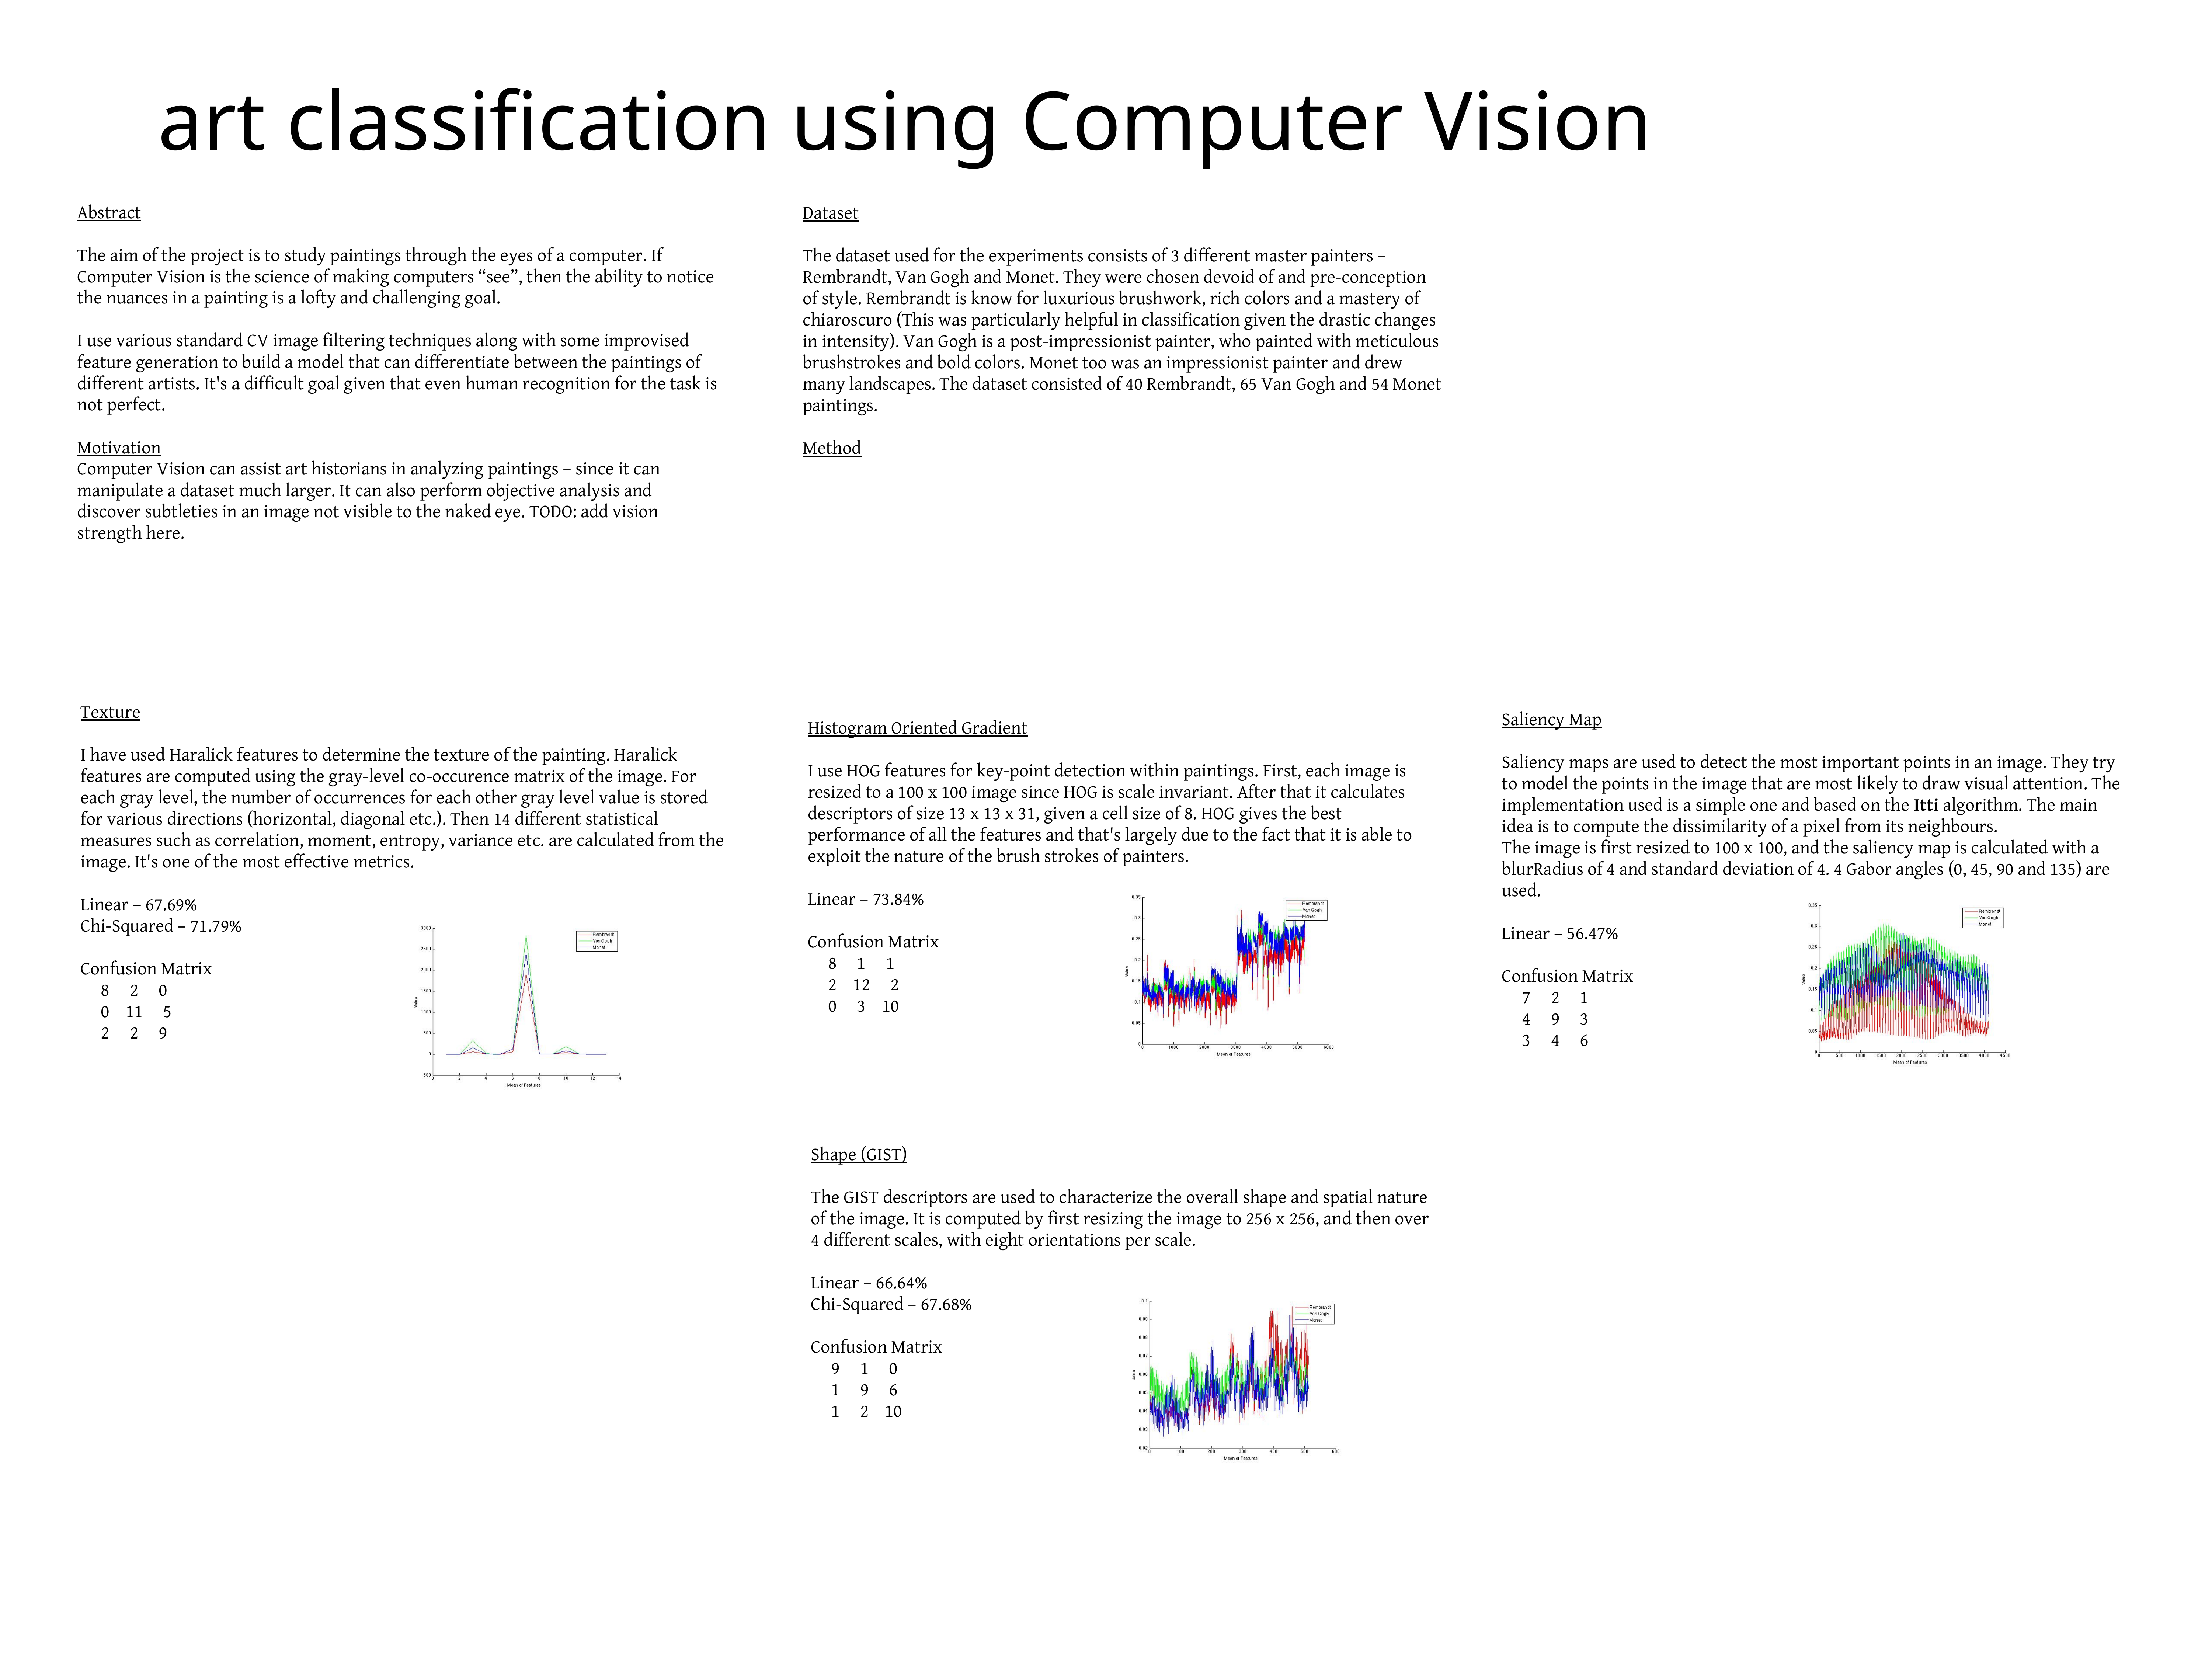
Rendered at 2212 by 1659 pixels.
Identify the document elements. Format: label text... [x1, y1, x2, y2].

text_box Abstract The aim of the project is to study paintings through the eyes of a computer. If Computer Vision is the science of making computers “see”, then the ability to notice the nuances in a painting is a lofty and challenging goal. I use various standard CV image filtering techniques along with some improvised feature generation to build a model that can differentiate between the paintings of different artists. It's a difficult goal given that even human recognition for the task is not perfect. Motivation Computer Vision can assist art historians in analyzing paintings – since it can manipulate a dataset much larger. It can also perform objective analysis and discover subtleties in an image not visible to the naked eye. TODO: add vision strength here. [72, 199, 725, 620]
text_box art classification using Computer Vision [153, 60, 2077, 205]
text_box Shape (GIST) The GIST descriptors are used to characterize the overall shape and spatial nature of the image. It is computed by first resizing the image to 256 x 256, and then over 4 different scales, with eight orientations per scale. Linear – 66.64% Chi-Squared – 67.68% Confusion Matrix 9 1 0 1 9 6 1 2 10 [806, 1141, 1447, 1511]
picture [401, 915, 642, 1095]
text_box Dataset The dataset used for the experiments consists of 3 different master painters – Rembrandt, Van Gogh and Monet. They were chosen devoid of and pre-conception of style. Rembrandt is know for luxurious brushwork, rich colors and a mastery of chiaroscuro (This was particularly helpful in classification given the drastic changes in intensity). Van Gogh is a post-impressionist painter, who painted with meticulous brushstrokes and bold colors. Monet too was an impressionist painter and drew many landscapes. The dataset consisted of 40 Rembrandt, 65 Van Gogh and 54 Monet paintings. Method [797, 200, 1450, 620]
text_box Saliency Map Saliency maps are used to detect the most important points in an image. They try to model the points in the image that are most likely to draw visual attention. The implementation used is a simple one and based on the Itti algorithm. The main idea is to compute the dissimilarity of a pixel from its neighbours. The image is first resized to 100 x 100, and the saliency map is calculated with a blurRadius of 4 and standard deviation of 4. 4 Gabor angles (0, 45, 90 and 135) are used. Linear – 56.47% Confusion Matrix 7 2 1 4 9 3 3 4 6 [1496, 706, 2138, 1076]
picture [1788, 892, 2028, 1072]
picture [1111, 884, 1352, 1064]
text_box Histogram Oriented Gradient I use HOG features for key-point detection within paintings. First, each image is resized to a 100 x 100 image since HOG is scale invariant. After that it calculates descriptors of size 13 x 13 x 31, given a cell size of 8. HOG gives the best performance of all the features and that's largely due to the fact that it is able to exploit the nature of the brush strokes of painters. Linear – 73.84% Confusion Matrix 8 1 1 2 12 2 0 3 10 [802, 715, 1444, 1084]
picture [1118, 1287, 1359, 1468]
text_box Texture I have used Haralick features to determine the texture of the painting. Haralick features are computed using the gray-level co-occurence matrix of the image. For each gray level, the number of occurrences for each other gray level value is stored for various directions (horizontal, diagonal etc.). Then 14 different statistical measures such as correlation, moment, entropy, variance etc. are calculated from the image. It's one of the most effective metrics. Linear – 67.69% Chi-Squared – 71.79% Confusion Matrix 8 2 0 0 11 5 2 2 9 [75, 699, 734, 1346]
